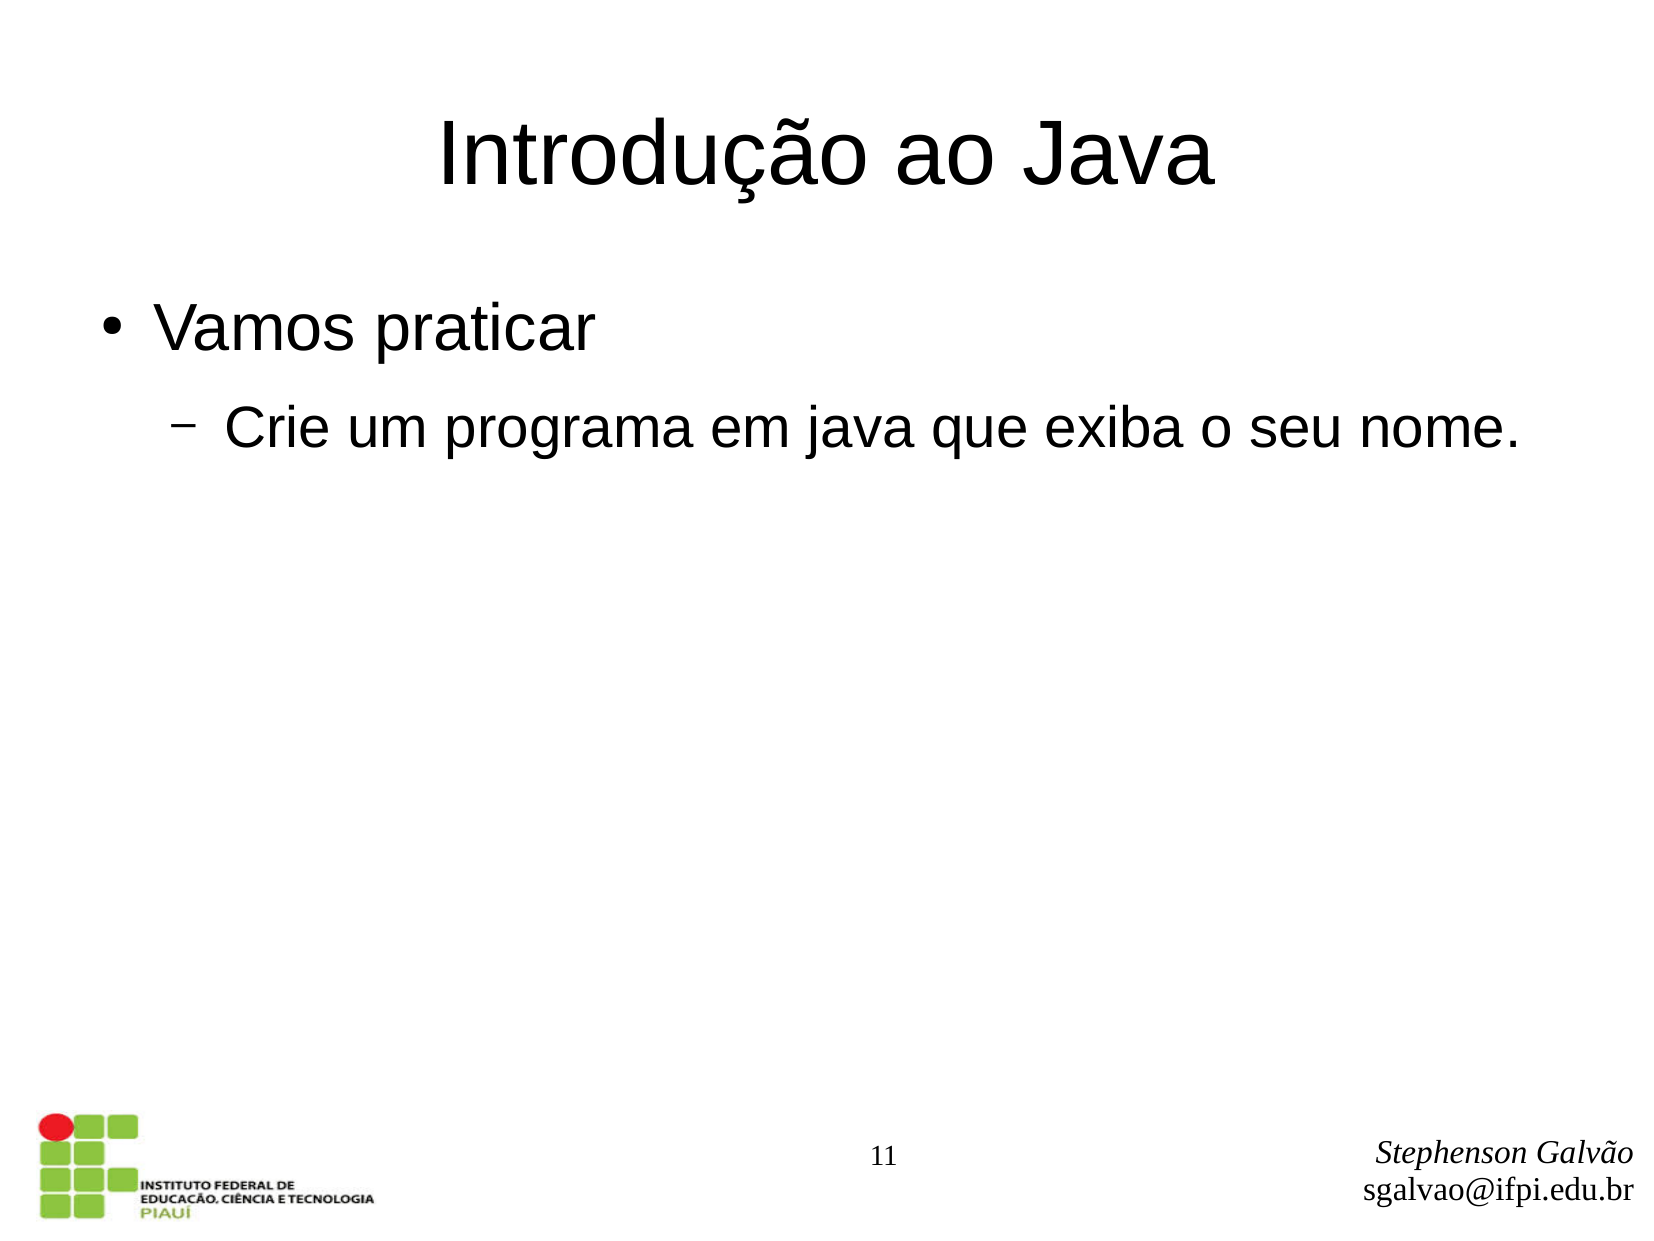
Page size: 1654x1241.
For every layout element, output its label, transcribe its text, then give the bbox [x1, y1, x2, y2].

picture [36, 1110, 378, 1229]
list Vamos praticar Crie um programa em java que exiba o seu nome. [82, 290, 1538, 1010]
title Introdução ao Java [82, 49, 1571, 257]
